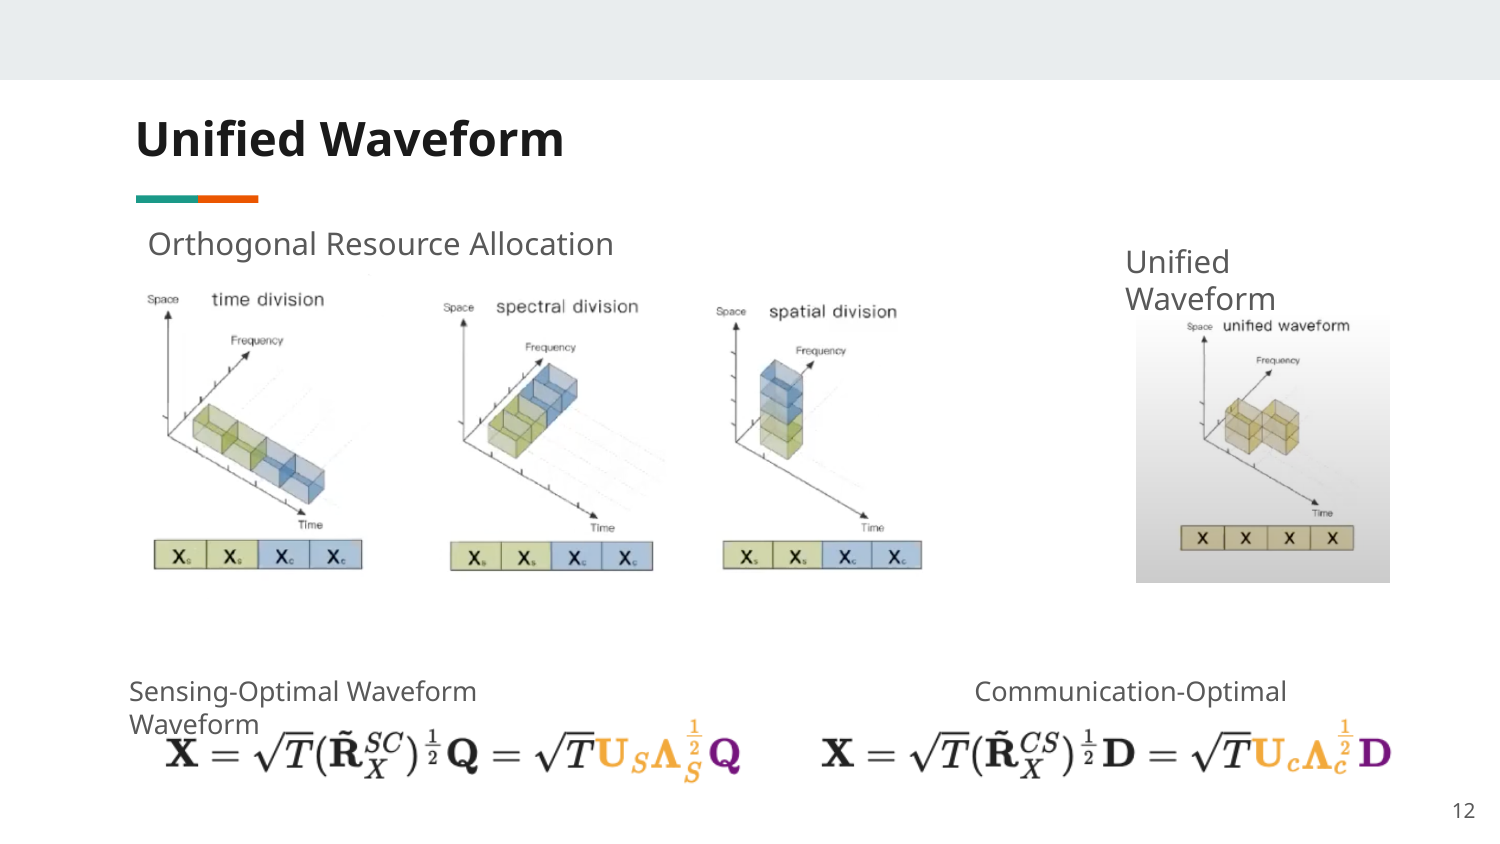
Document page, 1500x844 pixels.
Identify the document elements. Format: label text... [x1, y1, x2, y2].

picture [107, 271, 963, 603]
text_box Sensing-Optimal Waveform Communication-Optimal Waveform [114, 659, 1440, 748]
picture [1136, 292, 1390, 583]
text_box Orthogonal Resource Allocation [132, 209, 637, 274]
picture [146, 748, 1408, 811]
slide_number <number> [1400, 779, 1491, 844]
text_box Unified Waveform [1109, 227, 1394, 292]
picture [1142, 292, 1149, 305]
title Unified Waveform [119, 93, 1381, 182]
